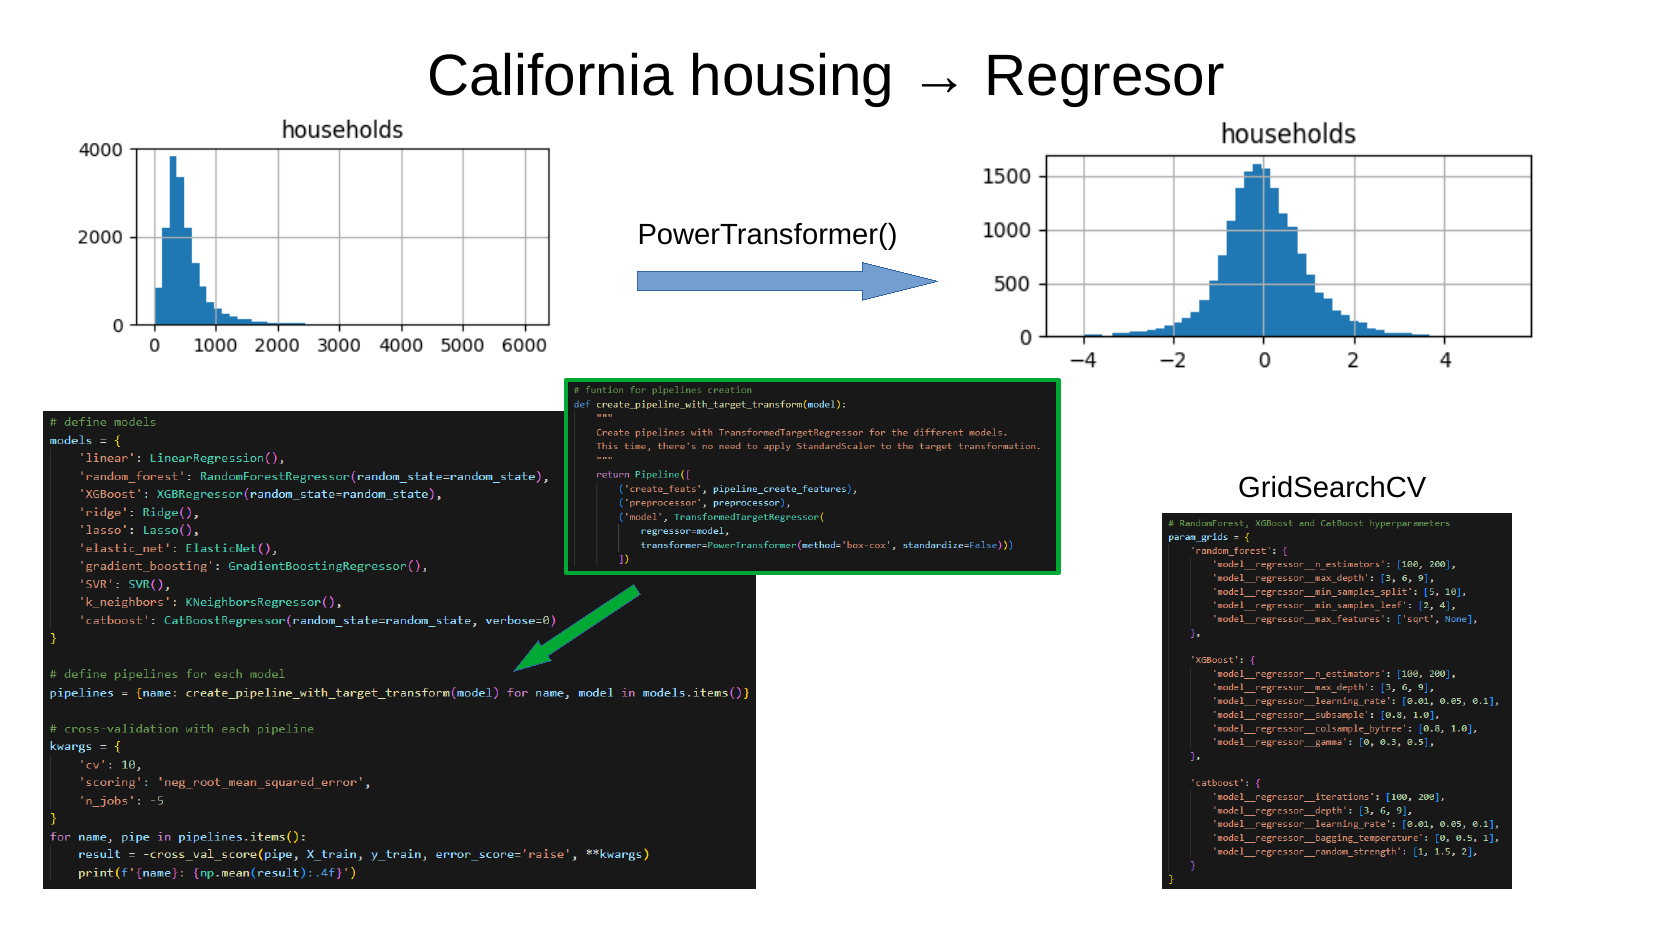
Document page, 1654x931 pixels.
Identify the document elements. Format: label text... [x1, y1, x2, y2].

text_box [513, 584, 641, 672]
picture [1162, 513, 1512, 889]
text_box [637, 262, 938, 301]
picture [43, 411, 756, 889]
picture [975, 112, 1544, 376]
title PowerTransformer() [637, 150, 976, 286]
title GridSearchCV [1069, 450, 1595, 526]
picture [75, 112, 581, 357]
picture [568, 382, 1056, 571]
title California housing → Regresor [82, 37, 1571, 113]
